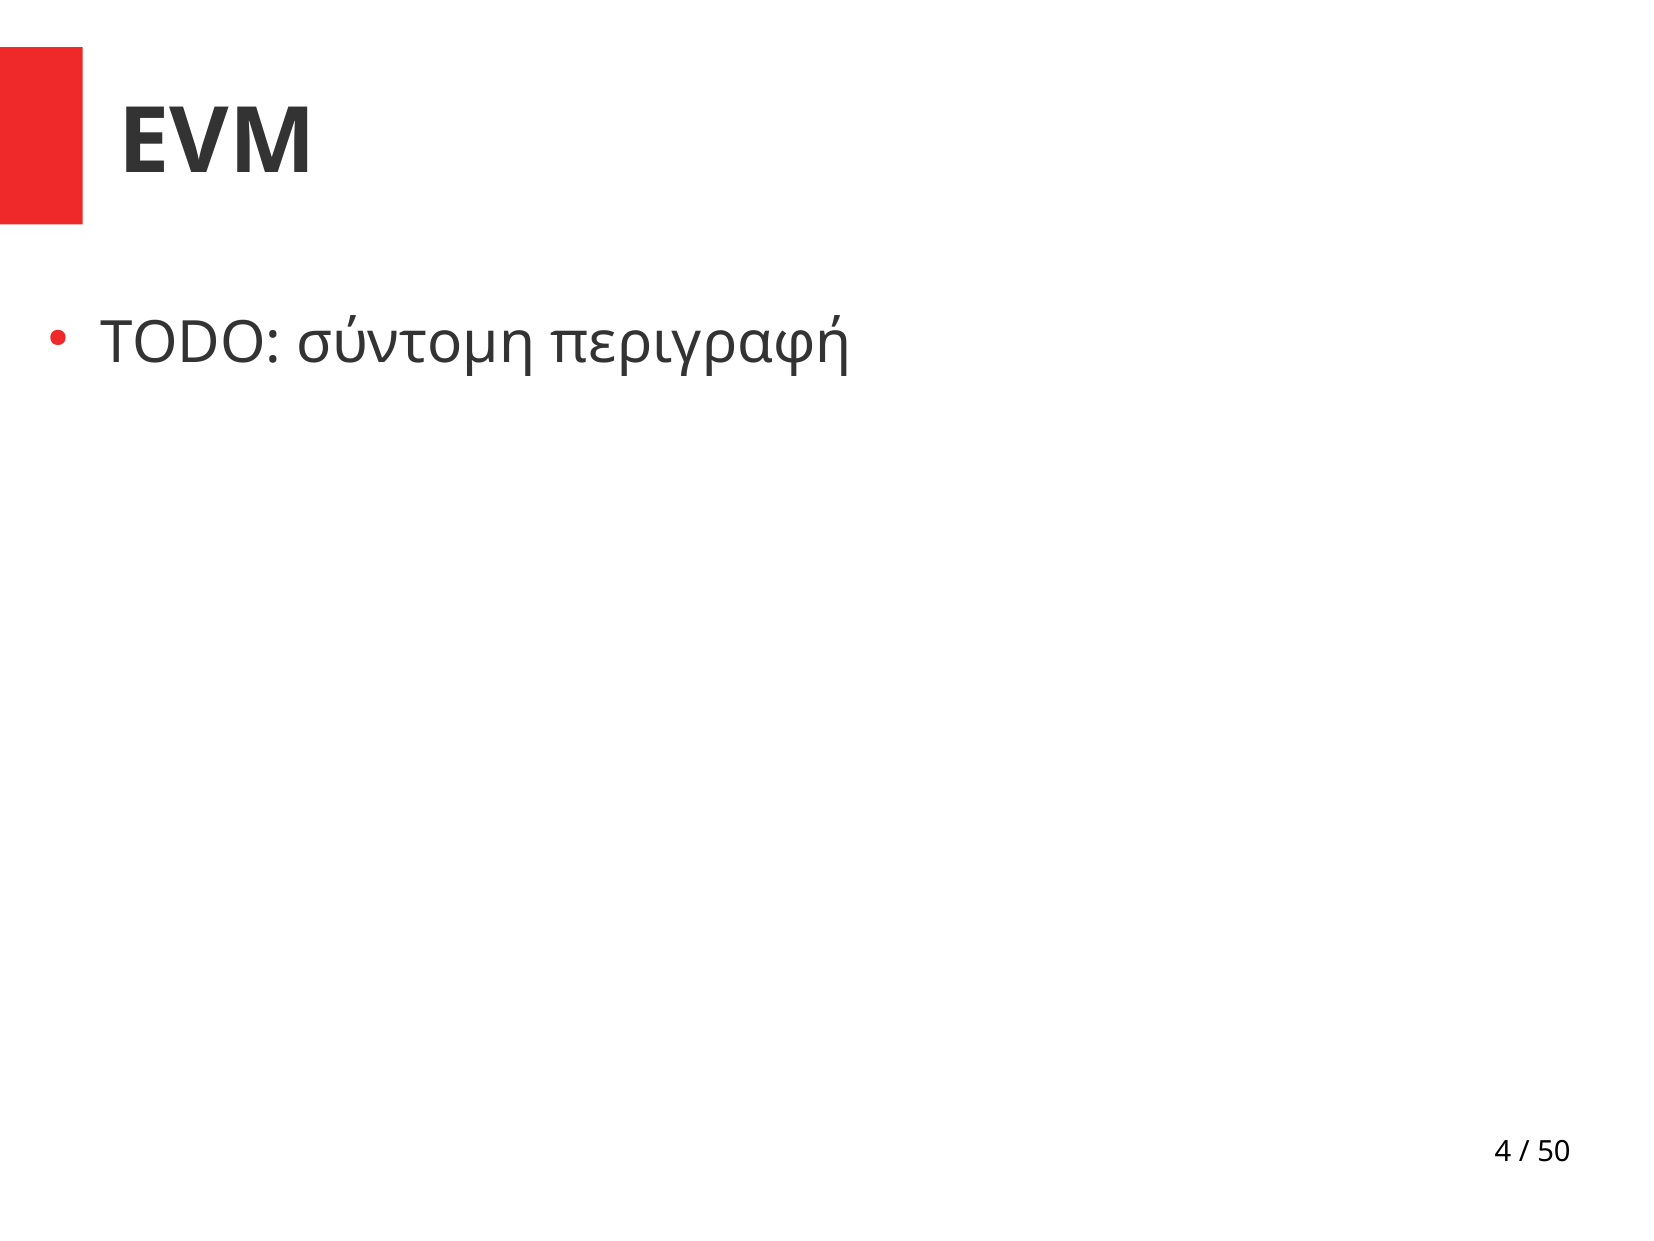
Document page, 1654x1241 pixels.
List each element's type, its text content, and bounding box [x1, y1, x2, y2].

list TODO: σύντομη περιγραφή [30, 300, 1621, 871]
title EVM [118, 30, 1571, 245]
